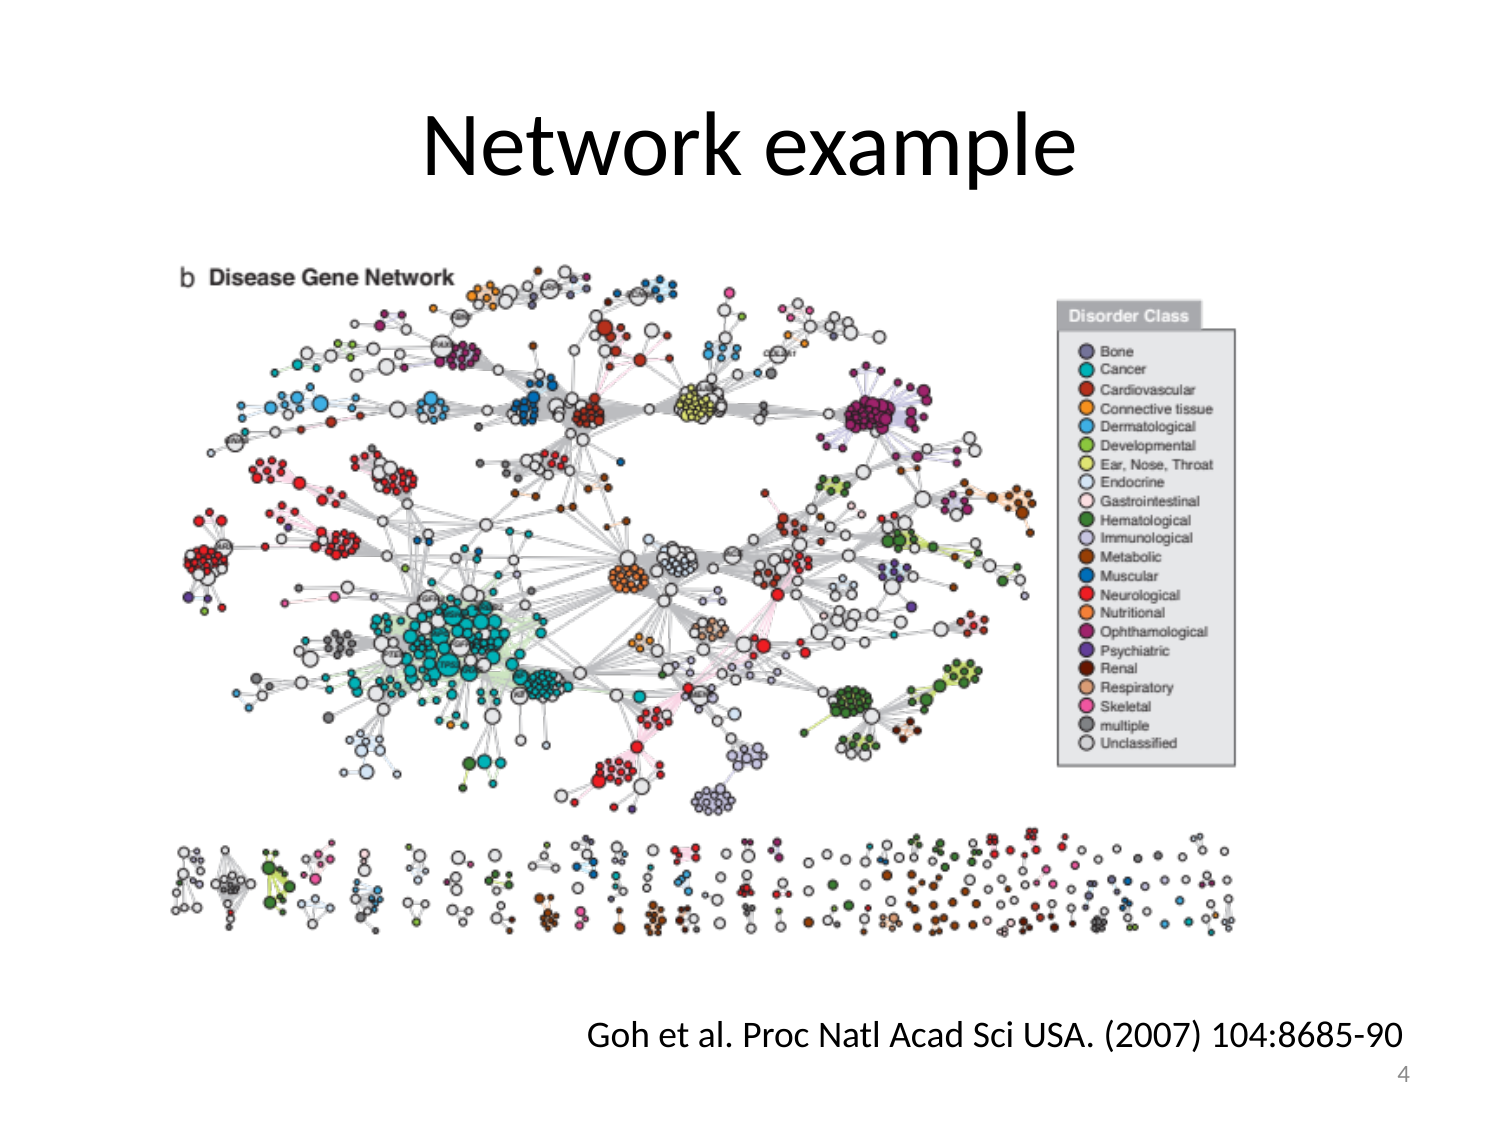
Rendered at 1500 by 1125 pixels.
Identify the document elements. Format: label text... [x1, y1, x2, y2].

text_box Goh et al. Proc Natl Acad Sci USA. (2007) 104:8685-90 [572, 1002, 1500, 1063]
picture [105, 249, 1280, 942]
slide_number <number> [1074, 1042, 1425, 1103]
title Network example [75, 45, 1425, 233]
